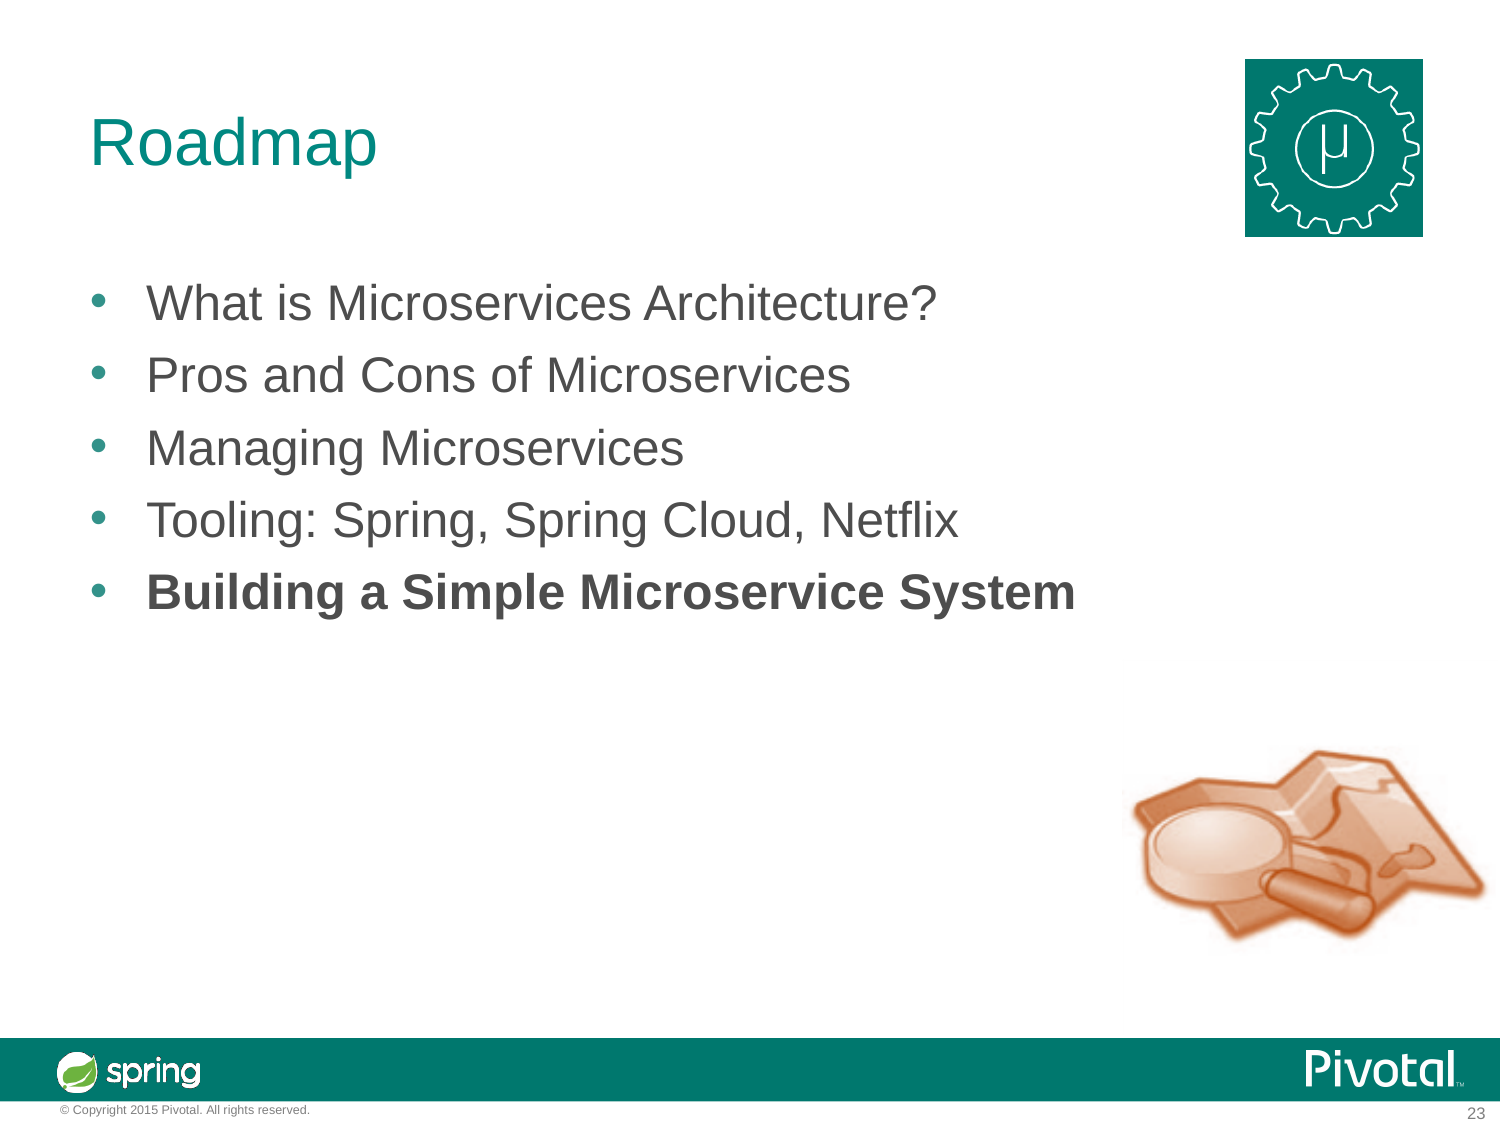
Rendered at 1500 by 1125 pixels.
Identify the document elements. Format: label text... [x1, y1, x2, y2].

picture [32, 1041, 210, 1103]
picture [1306, 1050, 1464, 1087]
list What is Microservices Architecture? Pros and Cons of Microservices Managing Microservices Tooling: Spring, Spring Cloud, Netflix Building a Simple Microservice System [75, 262, 1426, 1005]
title Roadmap [75, 45, 1426, 233]
picture [1122, 659, 1498, 1035]
picture [1245, 59, 1423, 237]
